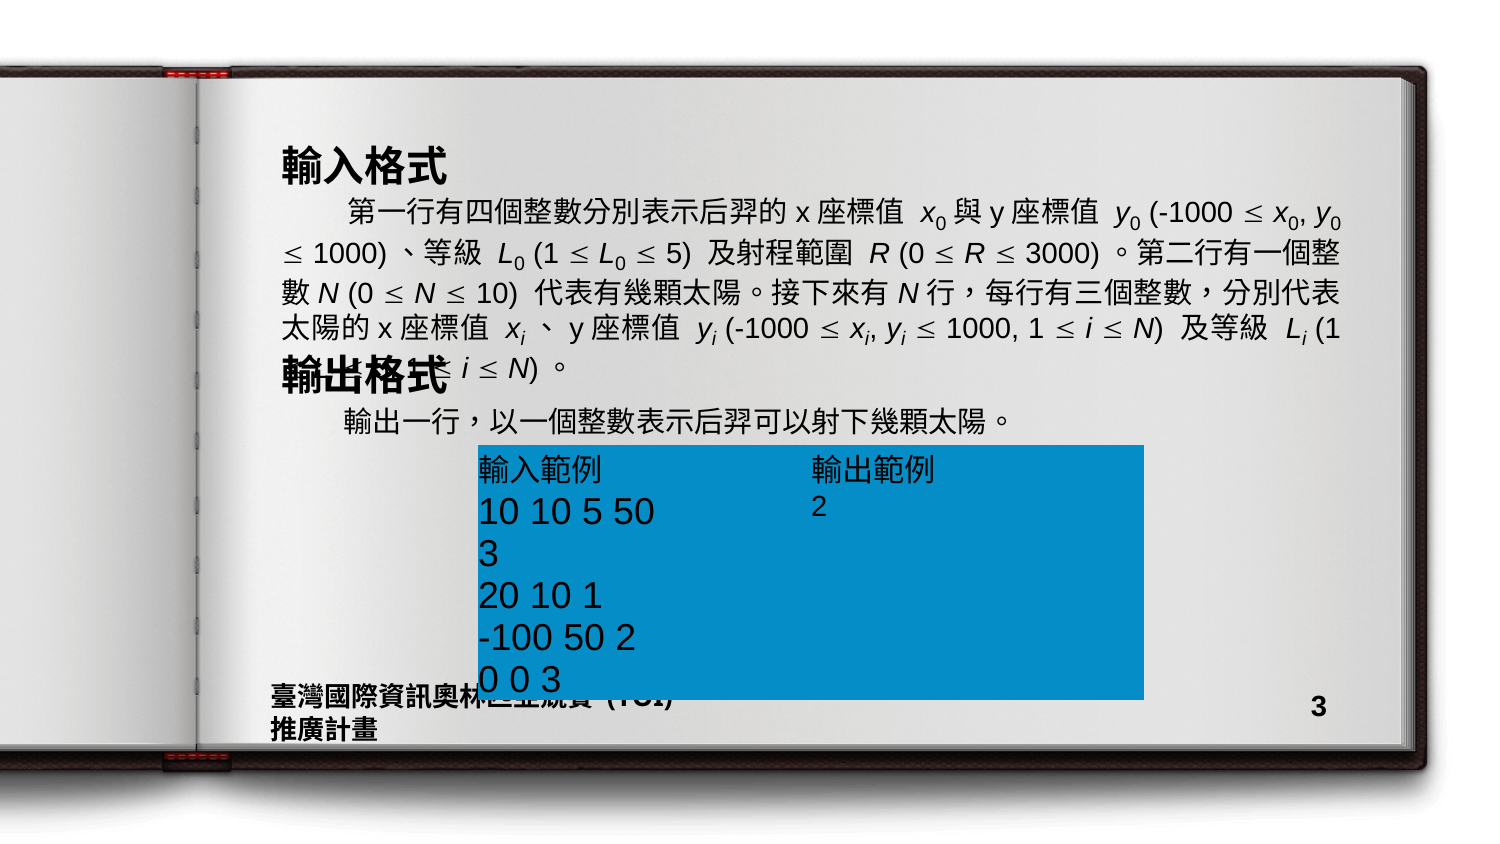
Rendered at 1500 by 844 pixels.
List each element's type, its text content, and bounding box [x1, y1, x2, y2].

table_header 輸出範例 2 [811, 445, 1144, 700]
text_box 輸入格式 第一行有四個整數分別表示后羿的x座標值 x0與y座標值 y0 (-1000  x0, y0  1000)、等級 L0 (1  L0  5) 及射程範圍 R (0  R  3000)。第二行有一個整數N (0  N  10) 代表有幾顆太陽。接下來有N行，每行有三個整數，分別代表太陽的x座標值 xi、y座標值 yi (-1000  xi, yi  1000, 1  i  N) 及等級 Li (1  Li  5, 1  i  N)。 [266, 132, 1356, 342]
table_header 輸入範例 10 10 5 50 3 20 10 1 -100 50 2 0 0 3 [478, 445, 811, 700]
text_box 3 [1295, 672, 1386, 737]
text_box 輸出格式 輸出一行，以一個整數表示后羿可以射下幾顆太陽。 [266, 342, 1368, 447]
